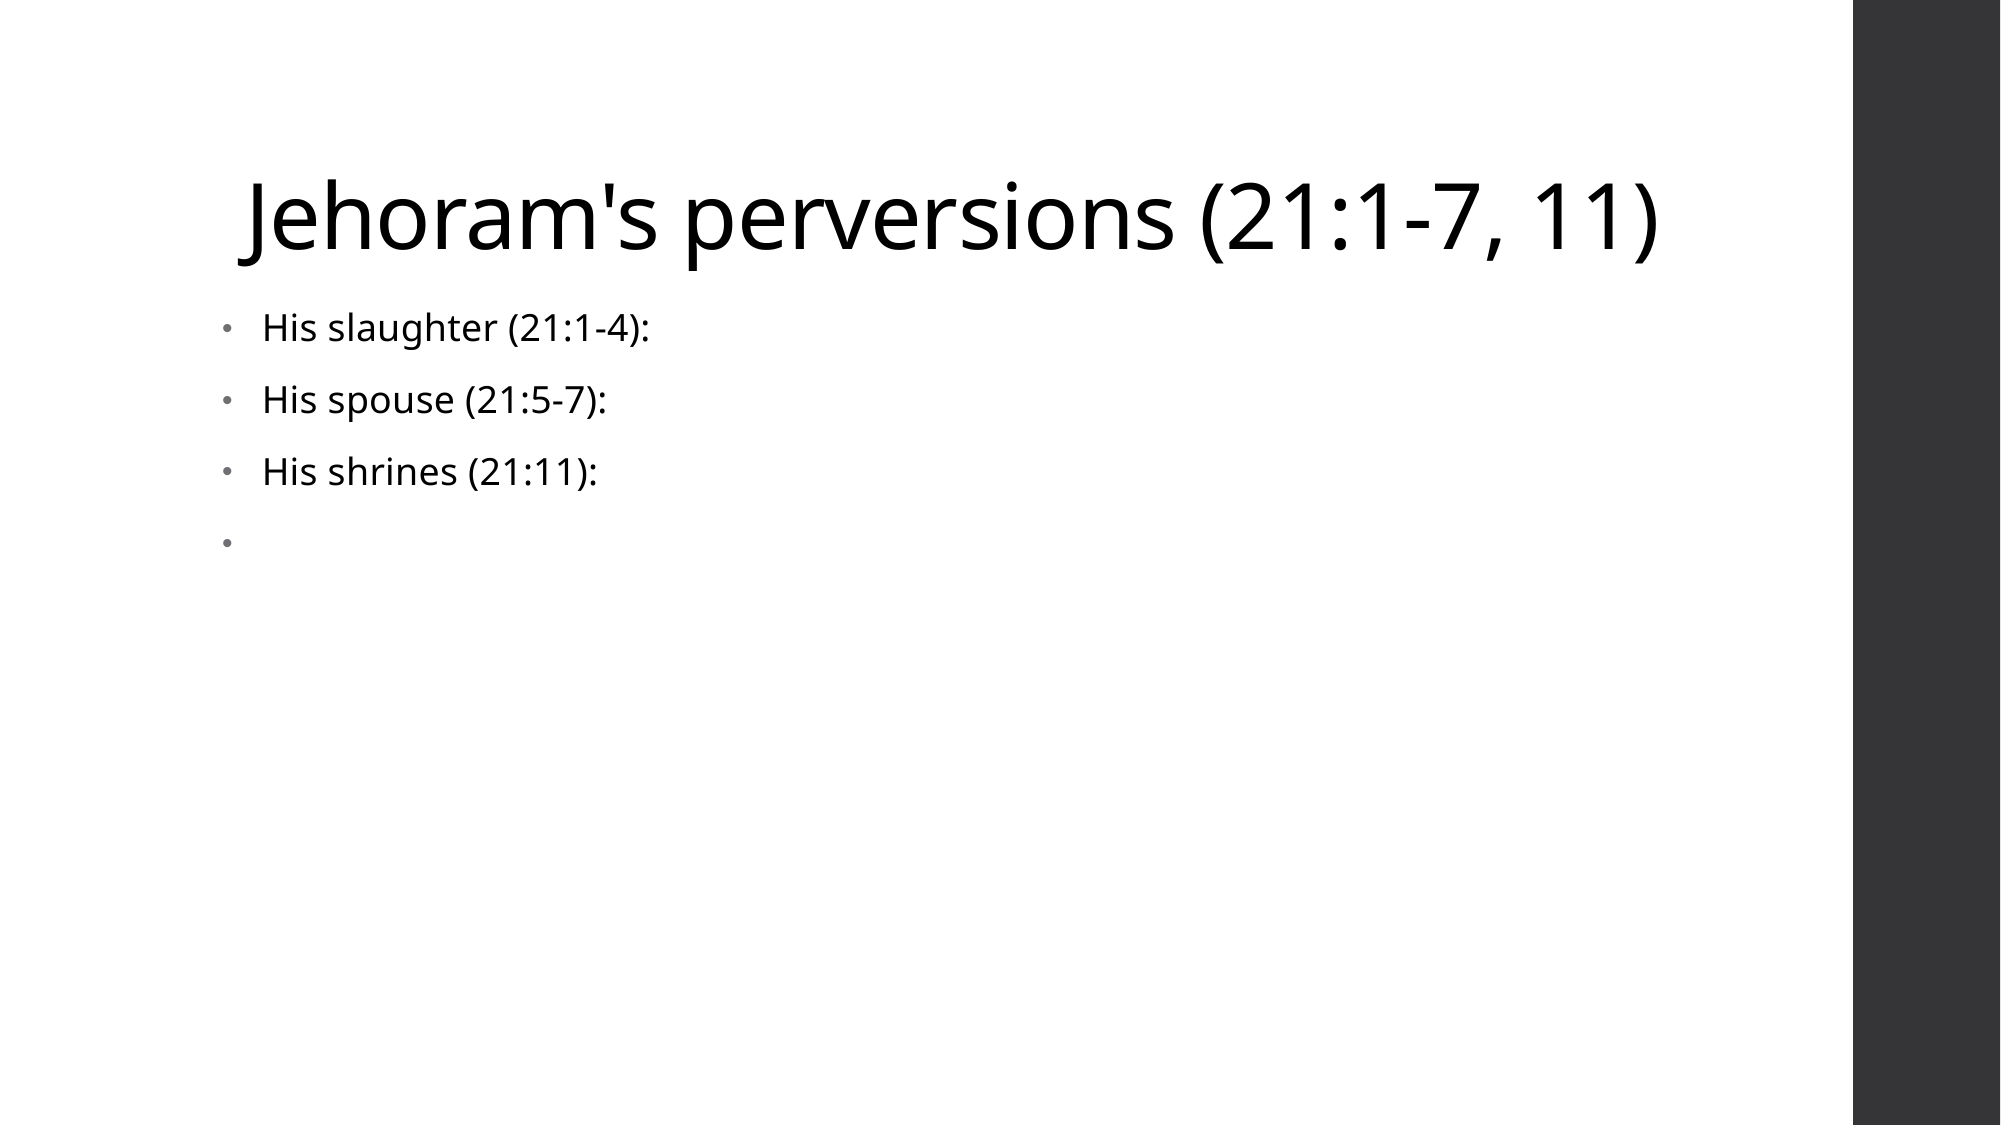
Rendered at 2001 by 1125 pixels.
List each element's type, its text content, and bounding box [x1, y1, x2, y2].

title Jehoram's perversions (21:1-7, 11) [206, 60, 1797, 278]
list His slaughter (21:1-4): His spouse (21:5-7): His shrines (21:11): [206, 299, 1617, 1014]
